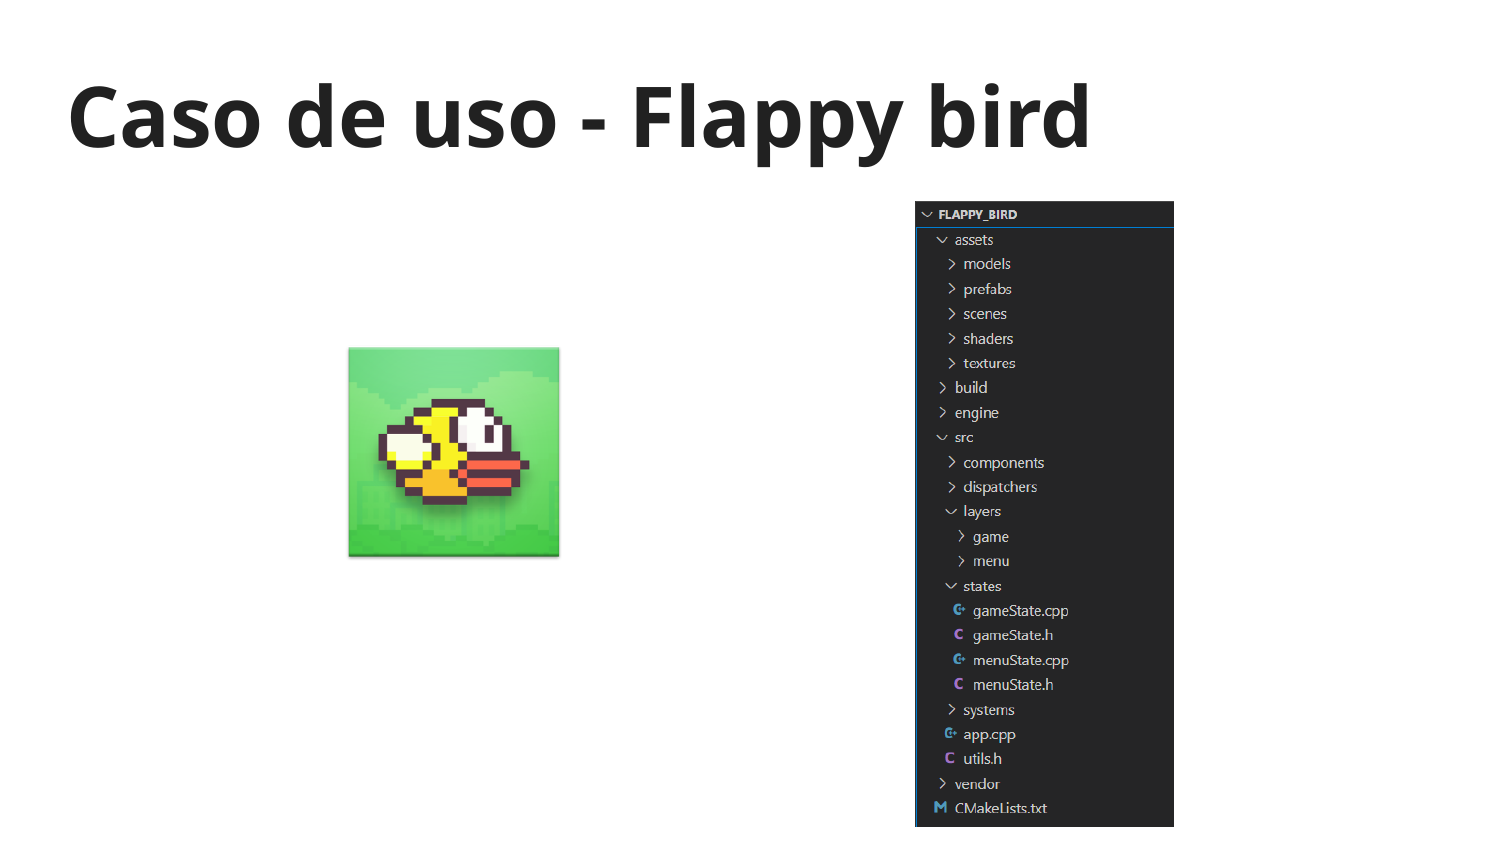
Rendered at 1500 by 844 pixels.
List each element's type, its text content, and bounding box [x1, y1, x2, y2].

picture [345, 345, 562, 562]
picture [915, 201, 1174, 827]
title Caso de uso - Flappy bird [51, 48, 1449, 180]
